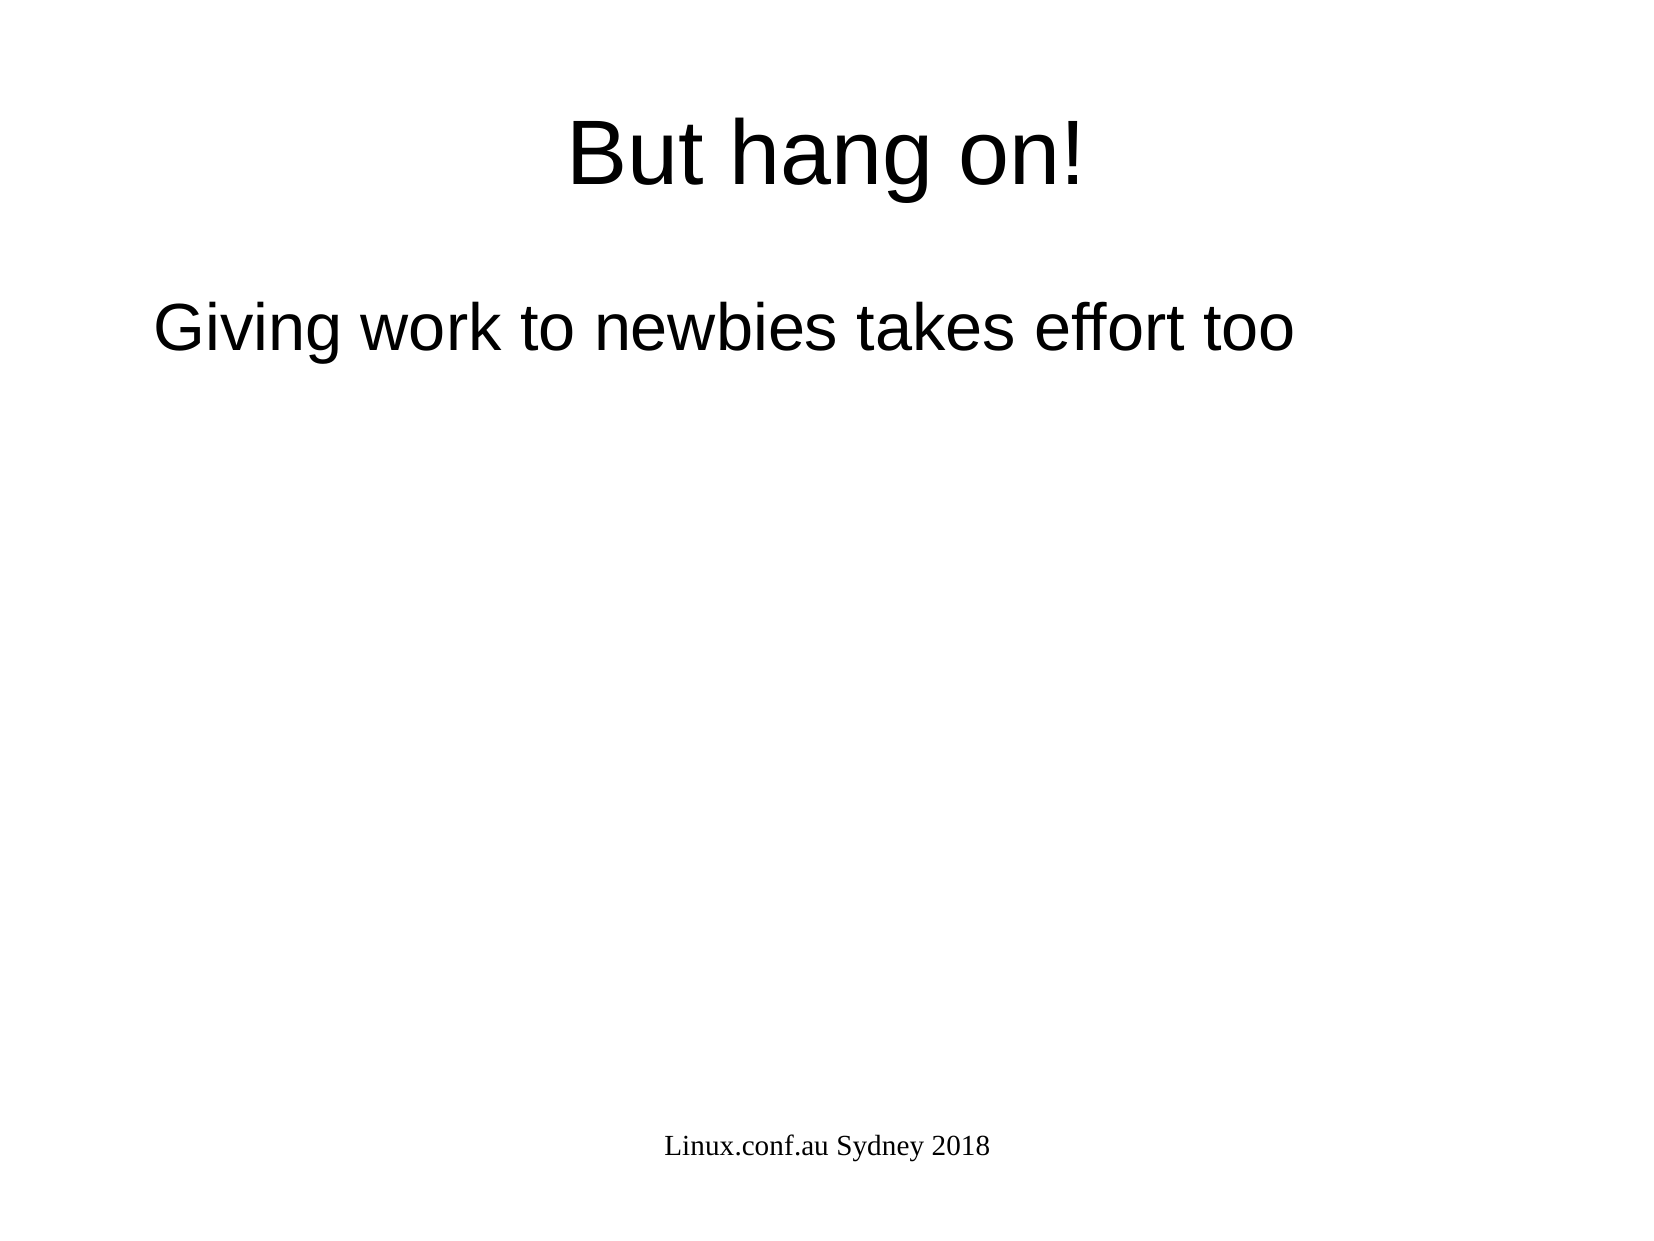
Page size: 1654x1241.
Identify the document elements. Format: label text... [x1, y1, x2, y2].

title But hang on! [82, 49, 1571, 257]
list Giving work to newbies takes effort too [82, 290, 1571, 1010]
